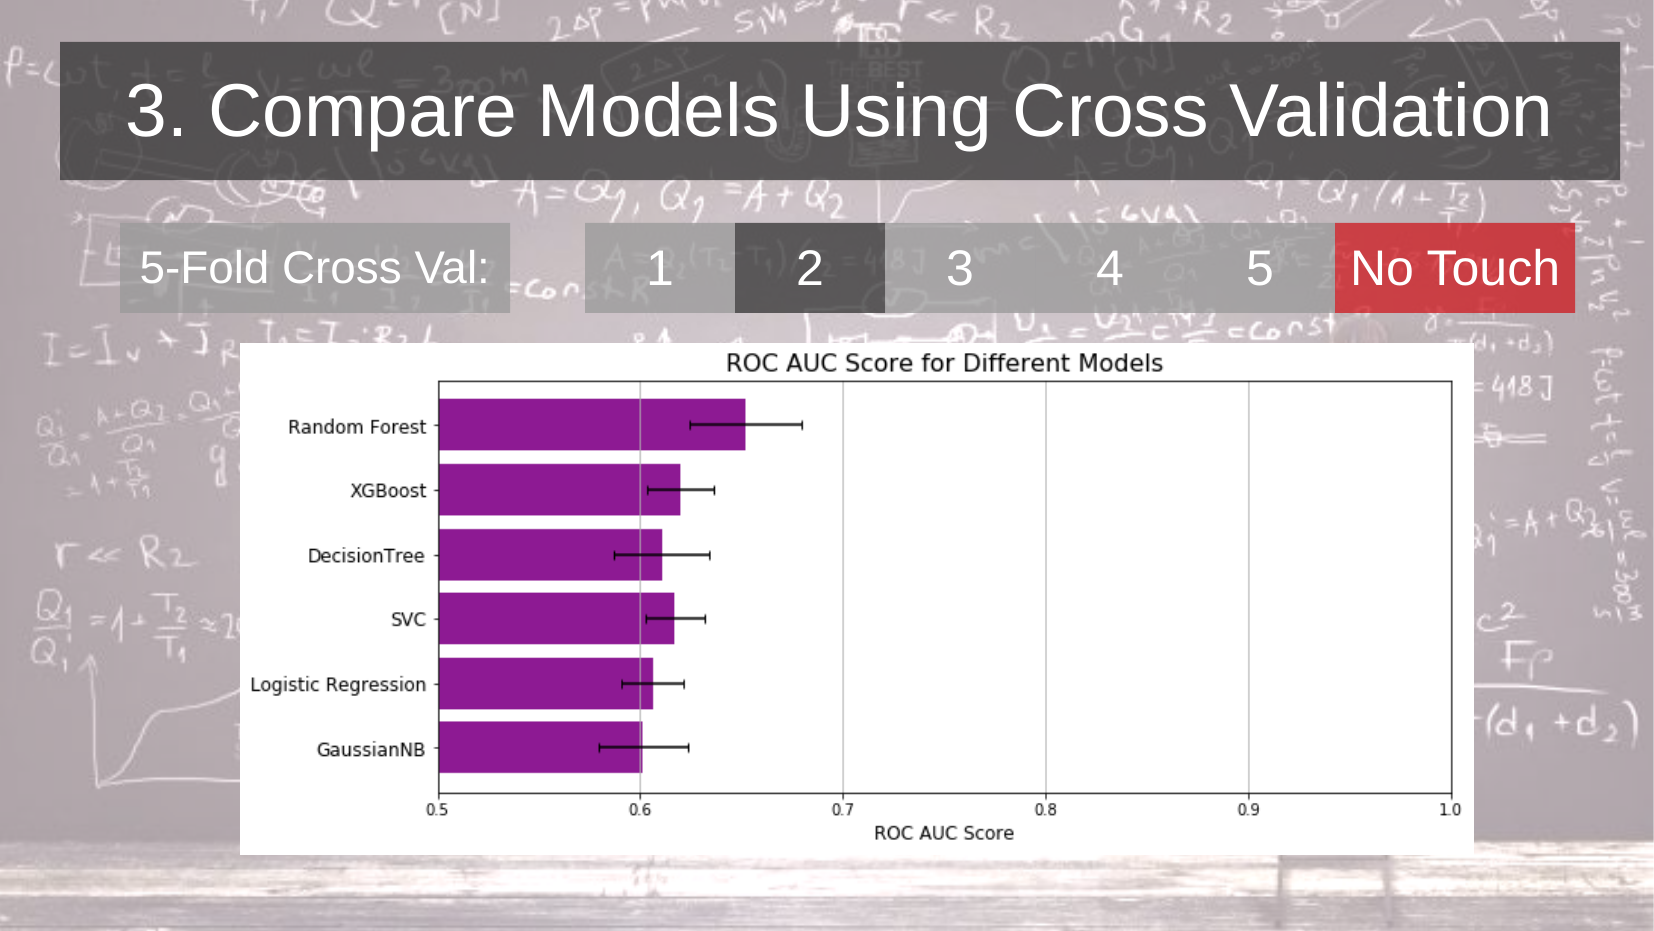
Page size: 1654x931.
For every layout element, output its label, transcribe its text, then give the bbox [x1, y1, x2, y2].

title 4 [1035, 222, 1185, 313]
title 2 [735, 222, 885, 313]
picture [240, 343, 1474, 856]
title 1 [585, 222, 735, 313]
title 5 [1185, 222, 1335, 313]
title No Touch [1335, 222, 1576, 313]
title 3 [885, 222, 1035, 313]
title 5-Fold Cross Val: [120, 222, 511, 313]
title 3. Compare Models Using Cross Validation [60, 41, 1621, 181]
text_box [0, 0, 1654, 931]
